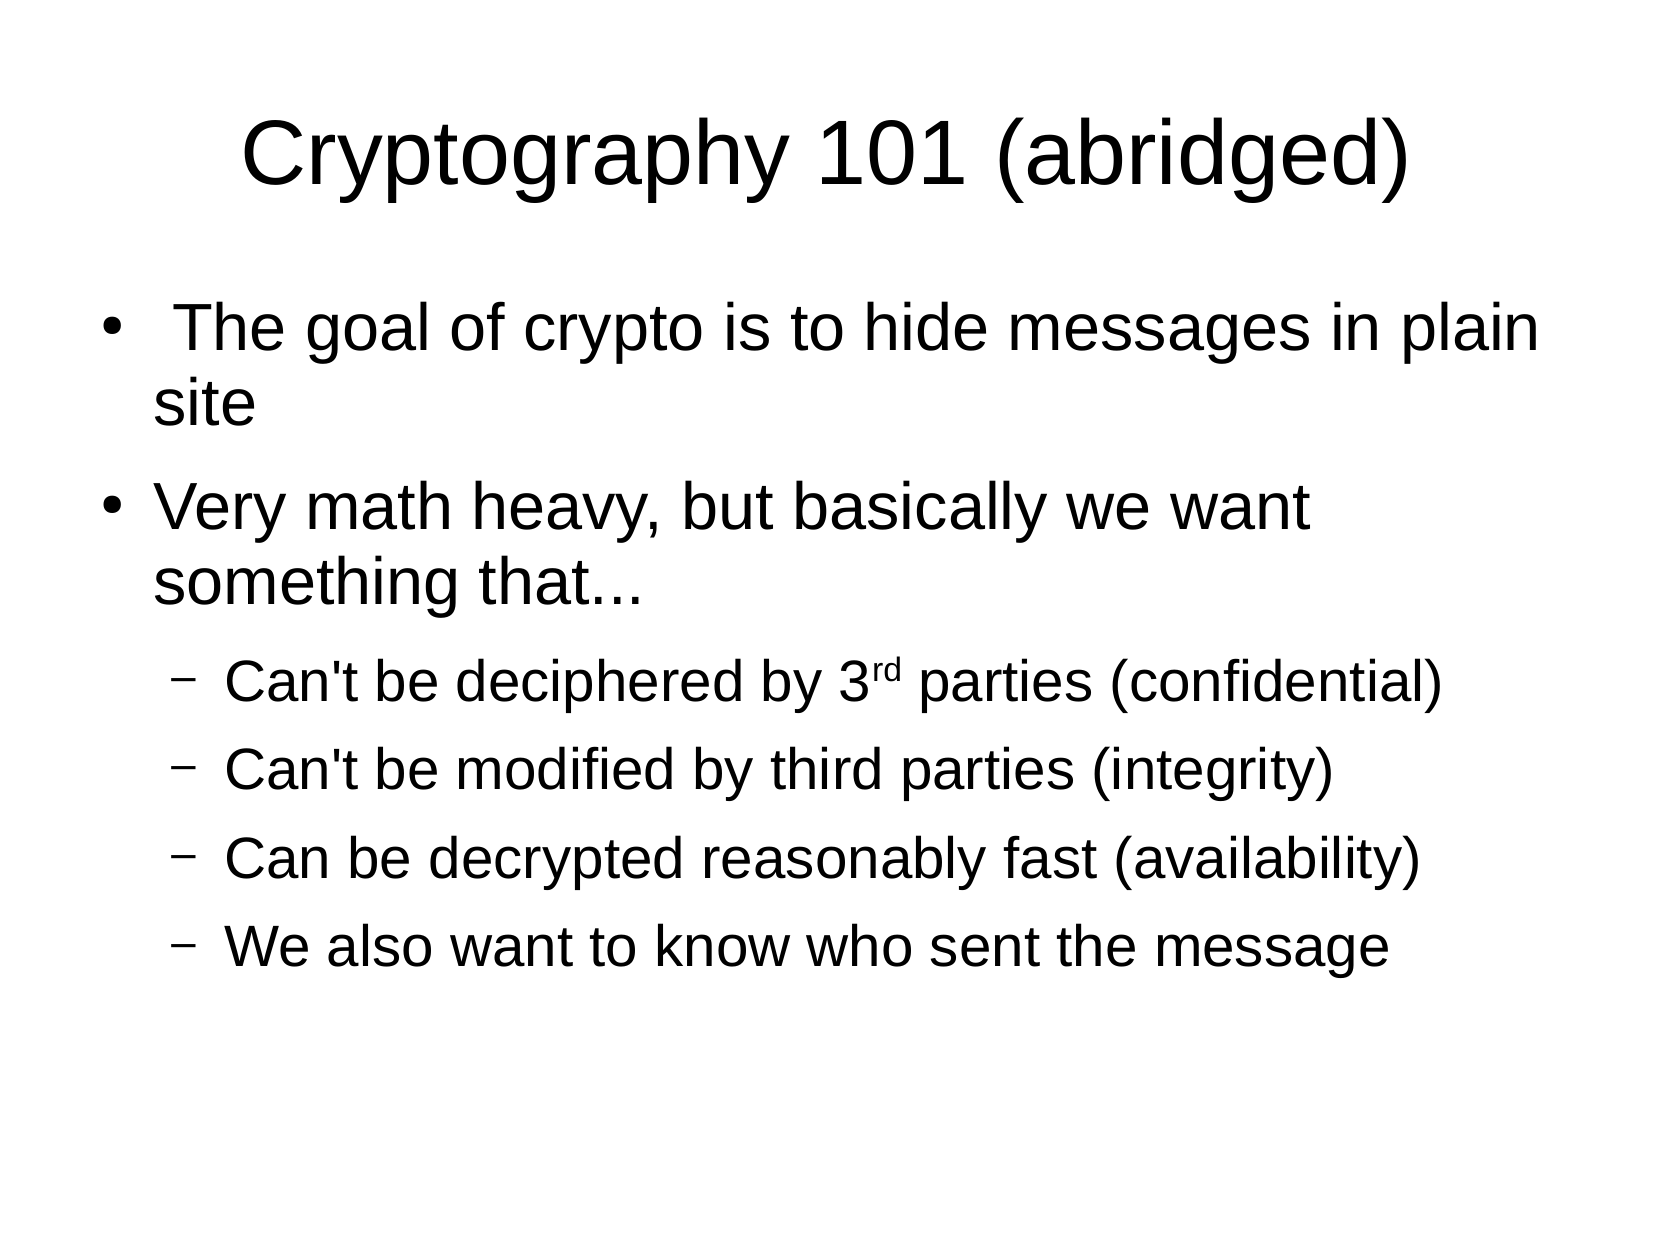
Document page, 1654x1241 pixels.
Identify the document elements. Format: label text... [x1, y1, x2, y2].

list The goal of crypto is to hide messages in plain site Very math heavy, but basically we want something that... Can't be deciphered by 3rd parties (confidential) Can't be modified by third parties (integrity) Can be decrypted reasonably fast (availability) We also want to know who sent the message [82, 290, 1571, 1010]
title Cryptography 101 (abridged) [82, 49, 1571, 257]
